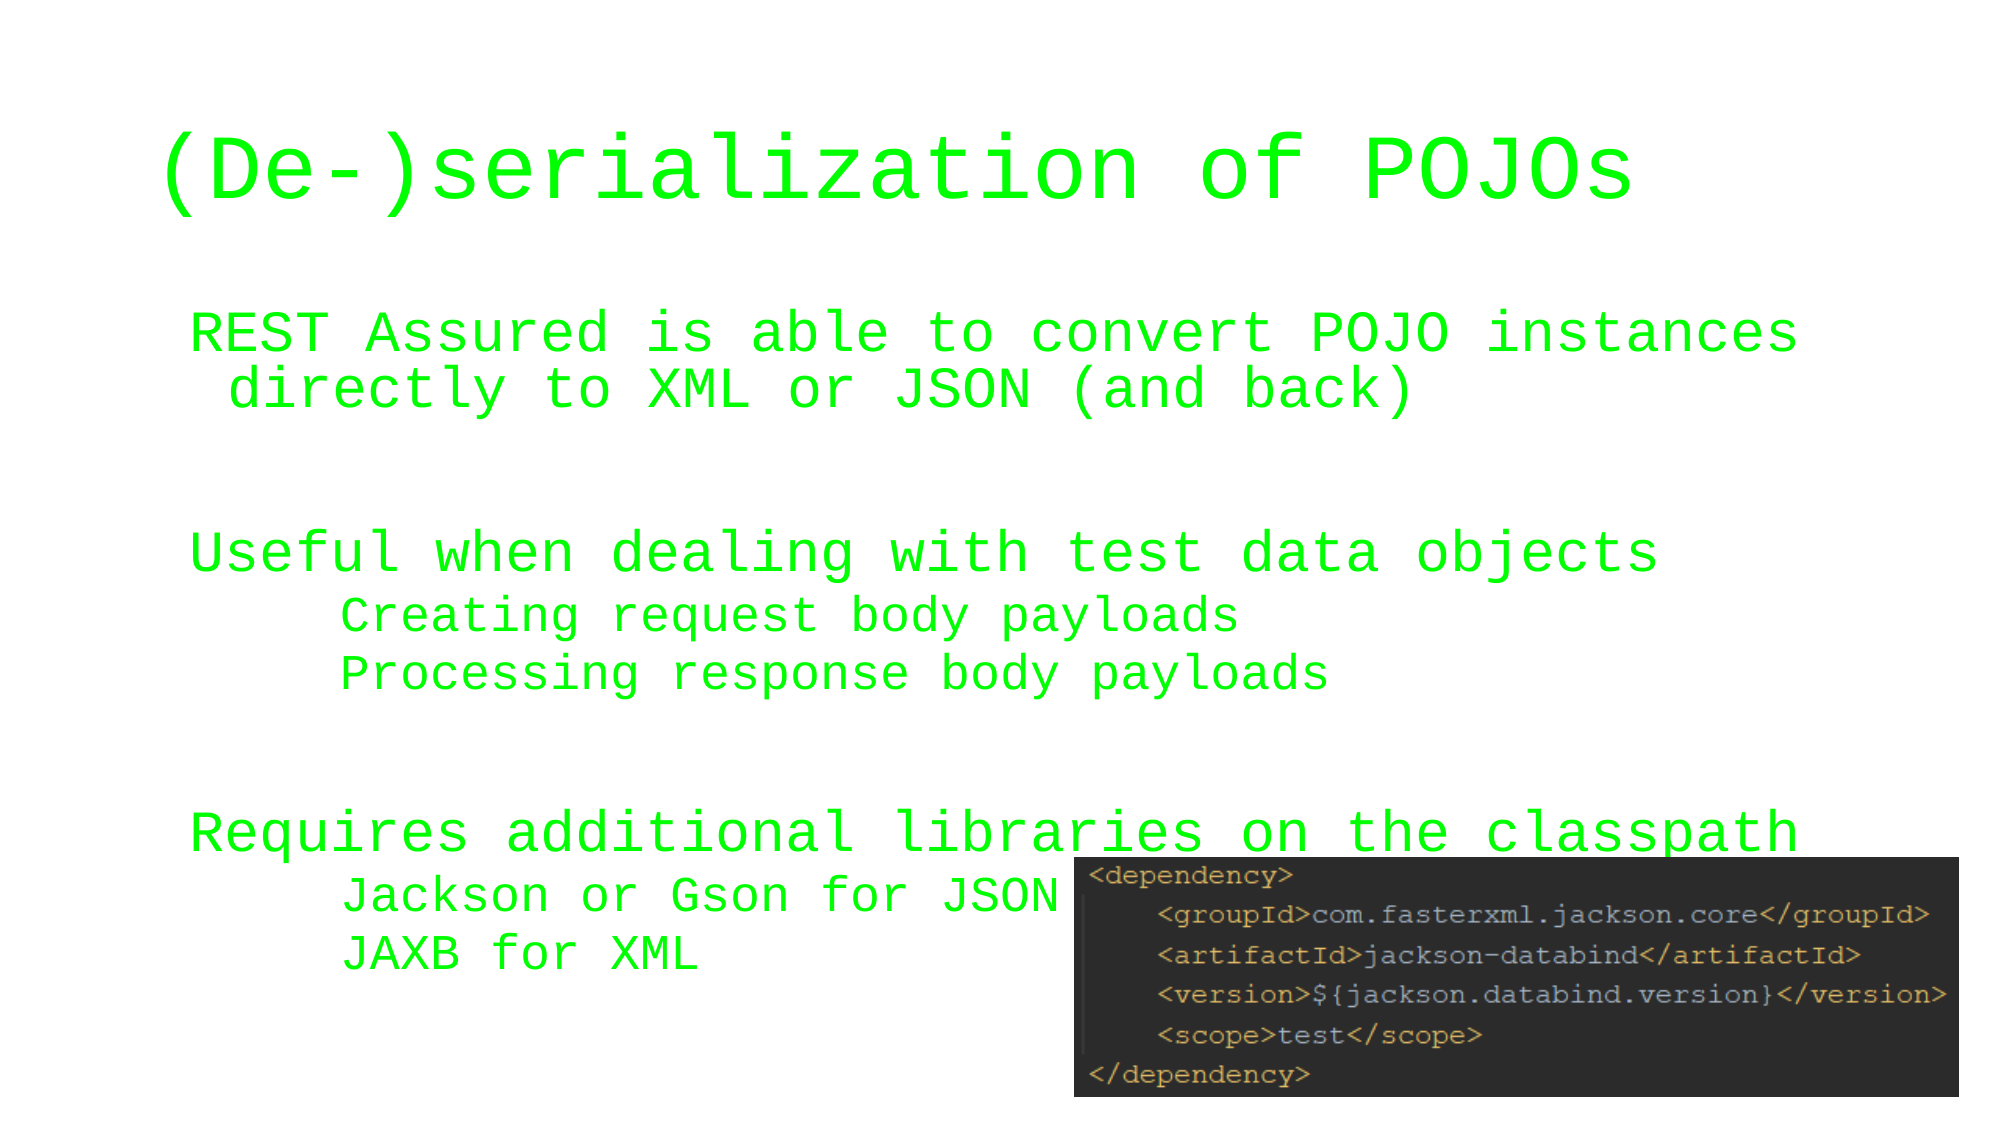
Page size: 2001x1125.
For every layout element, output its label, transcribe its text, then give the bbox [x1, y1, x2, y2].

title (De-)serialization of POJOs [137, 59, 1863, 278]
picture [1074, 857, 1959, 1098]
list REST Assured is able to convert POJO instances directly to XML or JSON (and back) Useful when dealing with test data objects Creating request body payloads Processing response body payloads Requires additional libraries on the classpath Jackson or Gson for JSON JAXB for XML [137, 299, 1863, 1014]
